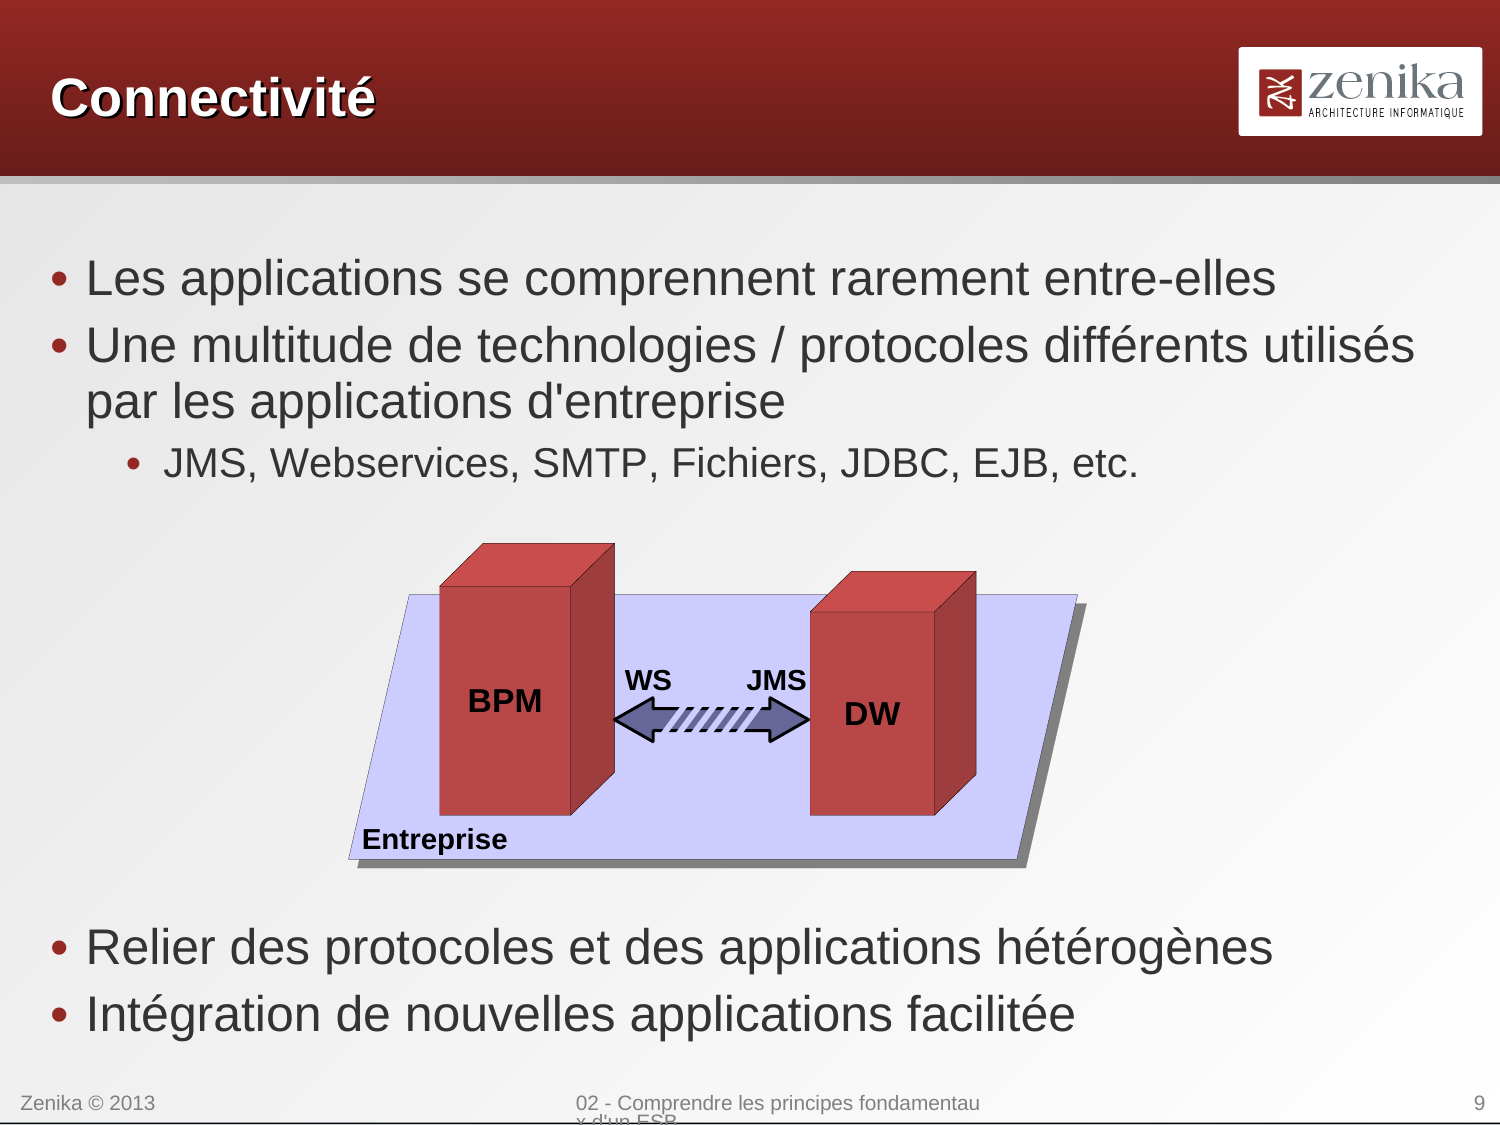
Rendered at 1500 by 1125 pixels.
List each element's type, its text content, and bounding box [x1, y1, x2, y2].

picture [1257, 58, 1464, 125]
list Les applications se comprennent rarement entre-elles Une multitude de technologies / protocoles différents utilisés par les applications d'entreprise JMS, Webservices, SMTP, Fichiers, JDBC, EJB, etc. Relier des protocoles et des applications hétérogènes Intégration de nouvelles applications facilitée [50, 250, 1477, 1064]
title Connectivité [50, 22, 1206, 172]
picture [348, 543, 1087, 869]
